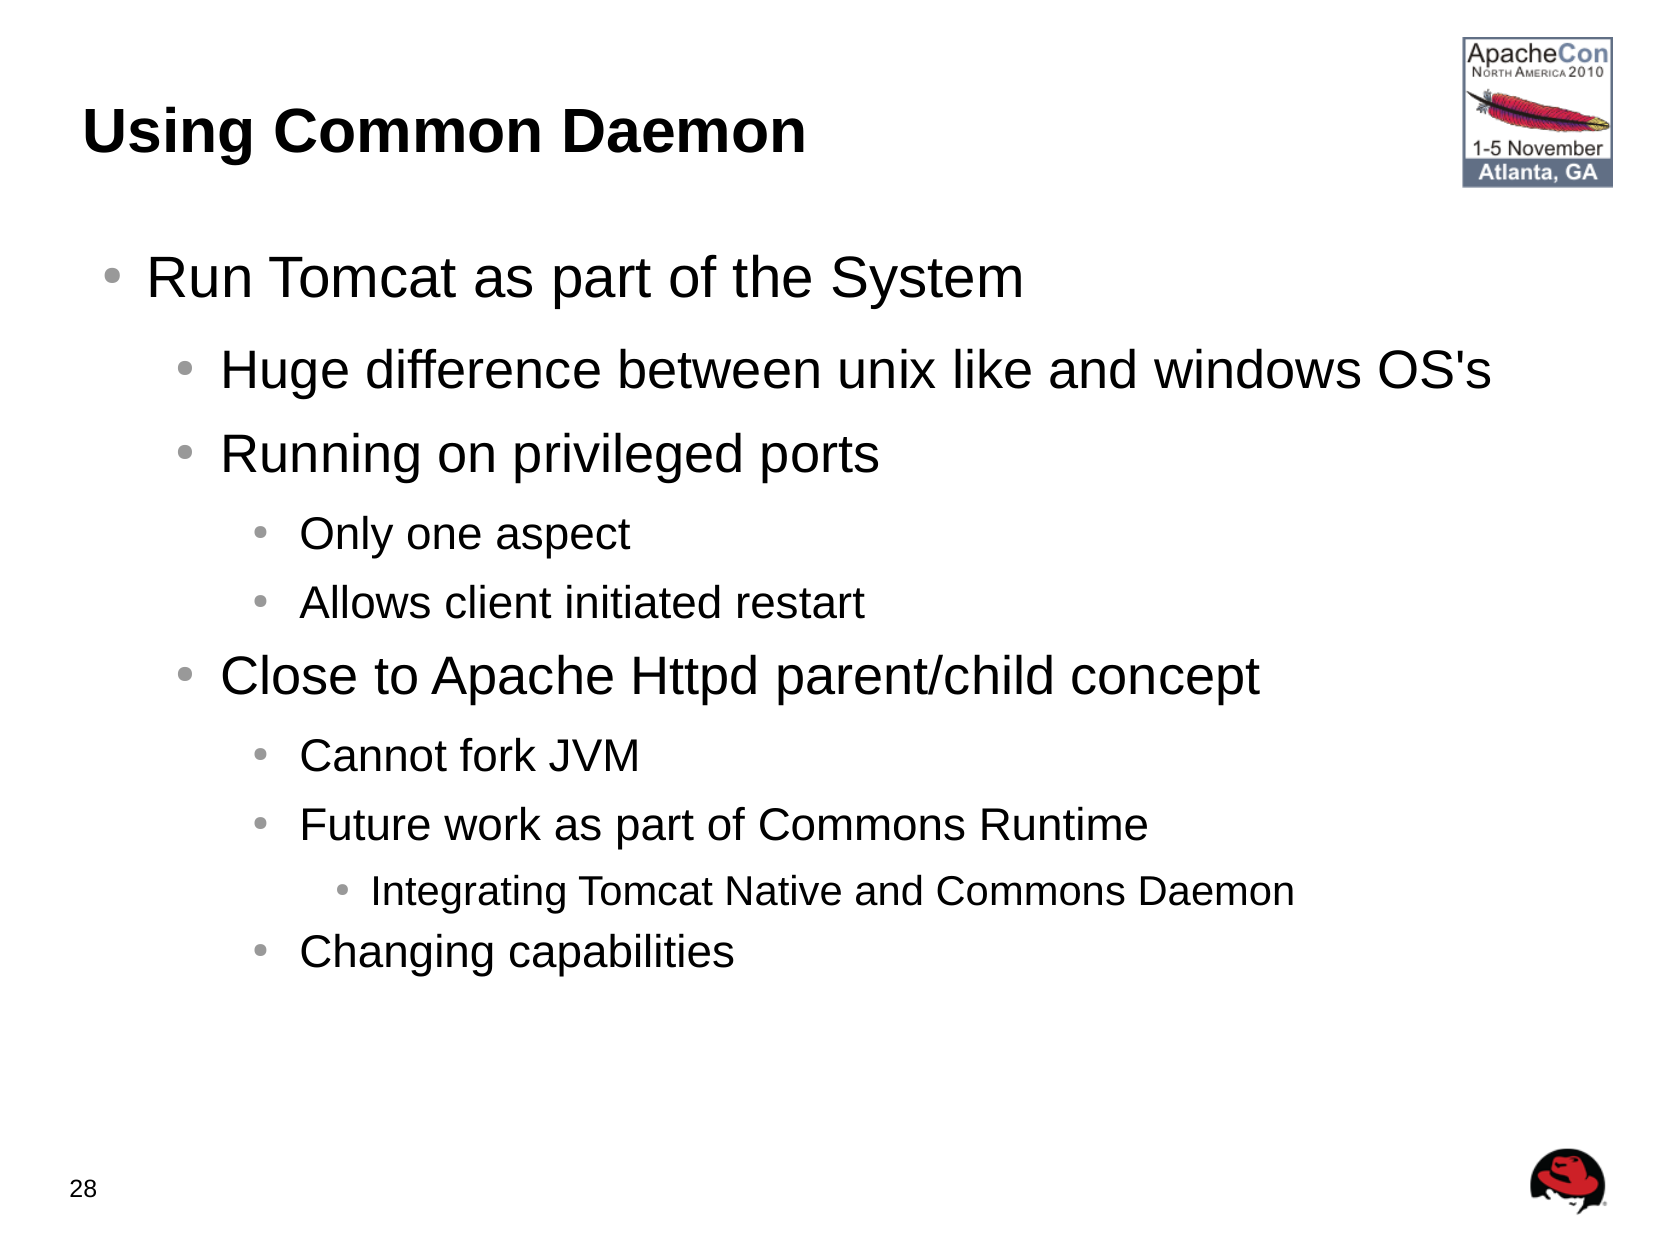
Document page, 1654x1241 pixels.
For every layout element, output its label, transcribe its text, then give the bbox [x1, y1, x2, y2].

picture [1462, 37, 1613, 188]
title Using Common Daemon [82, 45, 1571, 218]
list Run Tomcat as part of the System Huge difference between unix like and windows OS's Running on privileged ports Only one aspect Allows client initiated restart Close to Apache Httpd parent/child concept Cannot fork JVM Future work as part of Commons Runtime Integrating Tomcat Native and Commons Daemon Changing capabilities [86, 244, 1576, 1024]
picture [1529, 1146, 1613, 1224]
